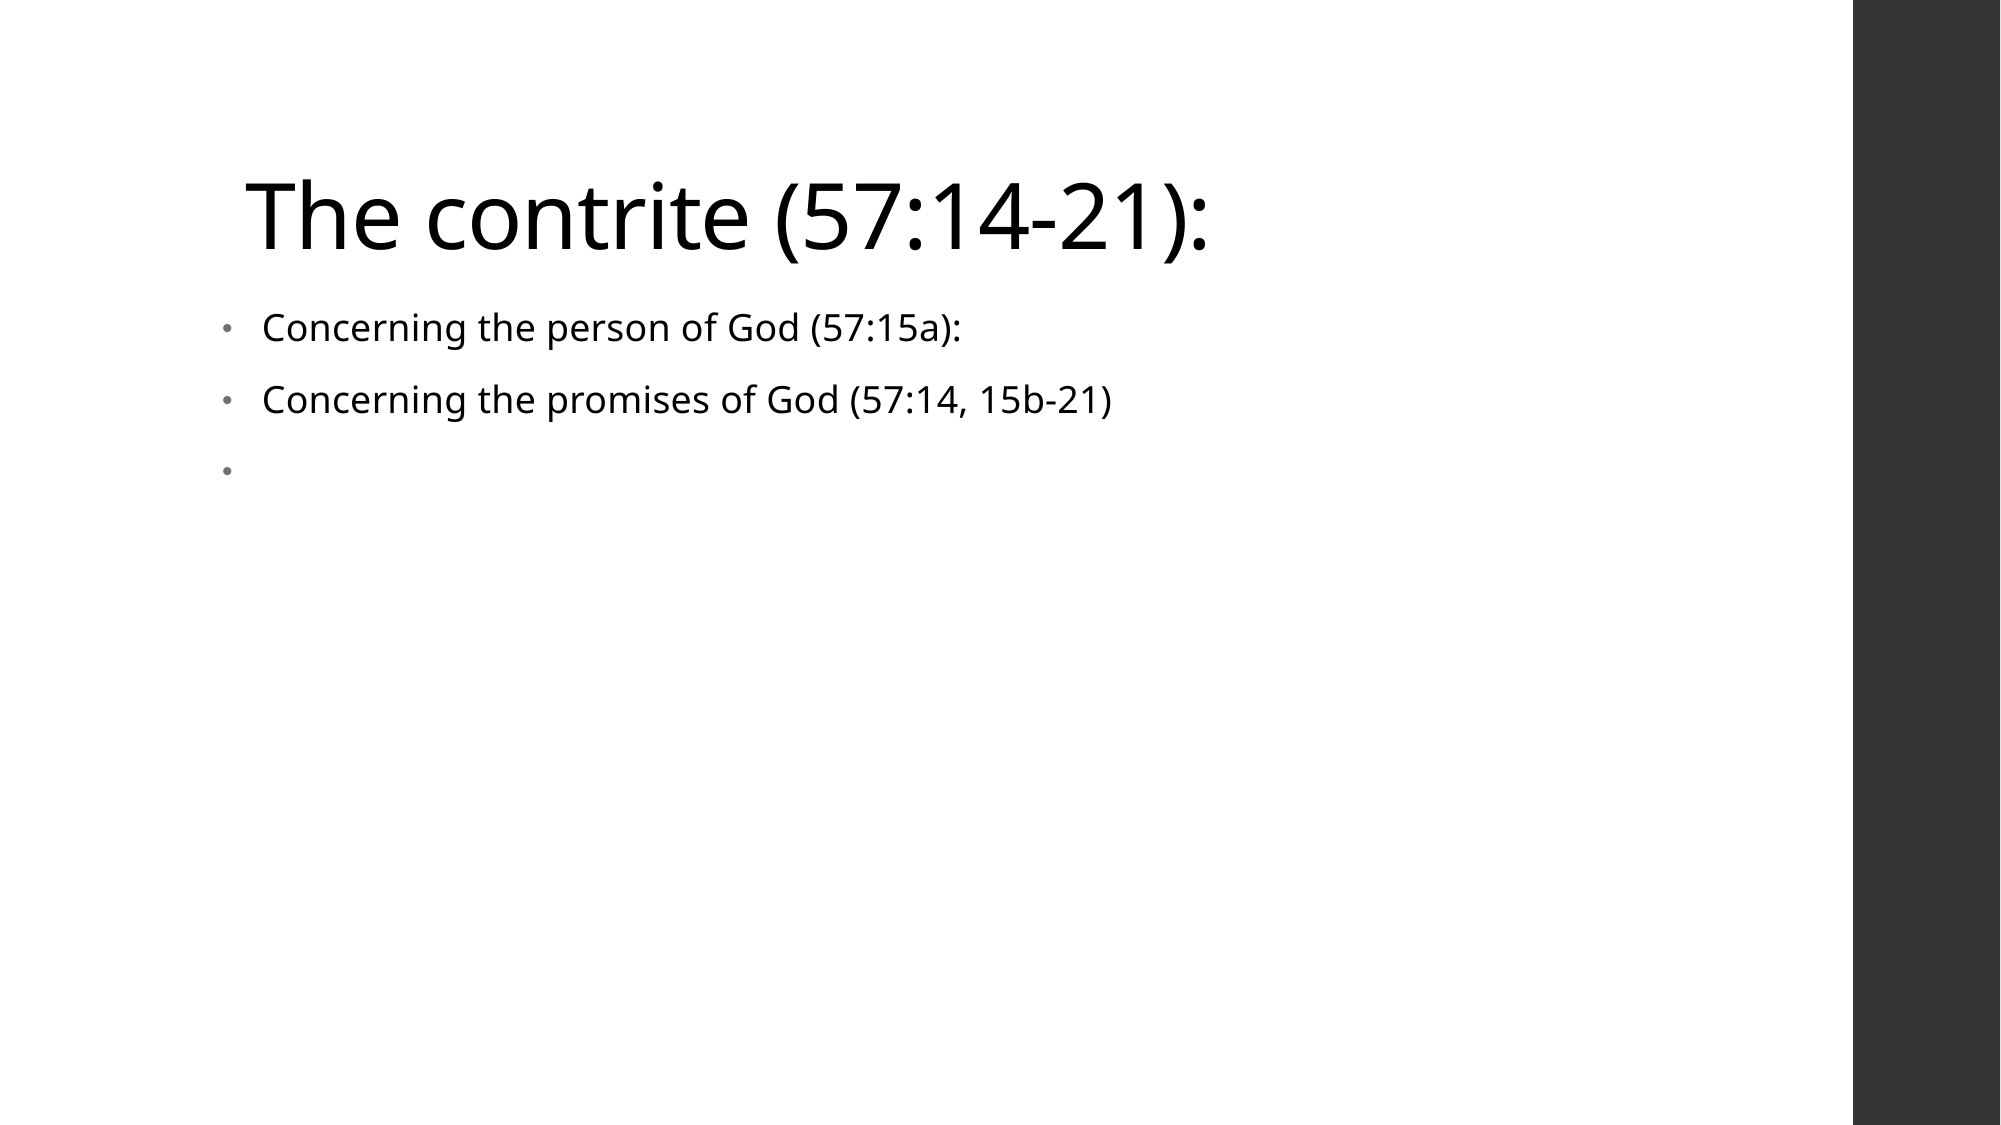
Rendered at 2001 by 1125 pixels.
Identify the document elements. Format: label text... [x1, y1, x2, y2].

title The contrite (57:14-21): [206, 60, 1797, 278]
list Concerning the person of God (57:15a): Concerning the promises of God (57:14, 15b-21) [206, 299, 1617, 1014]
